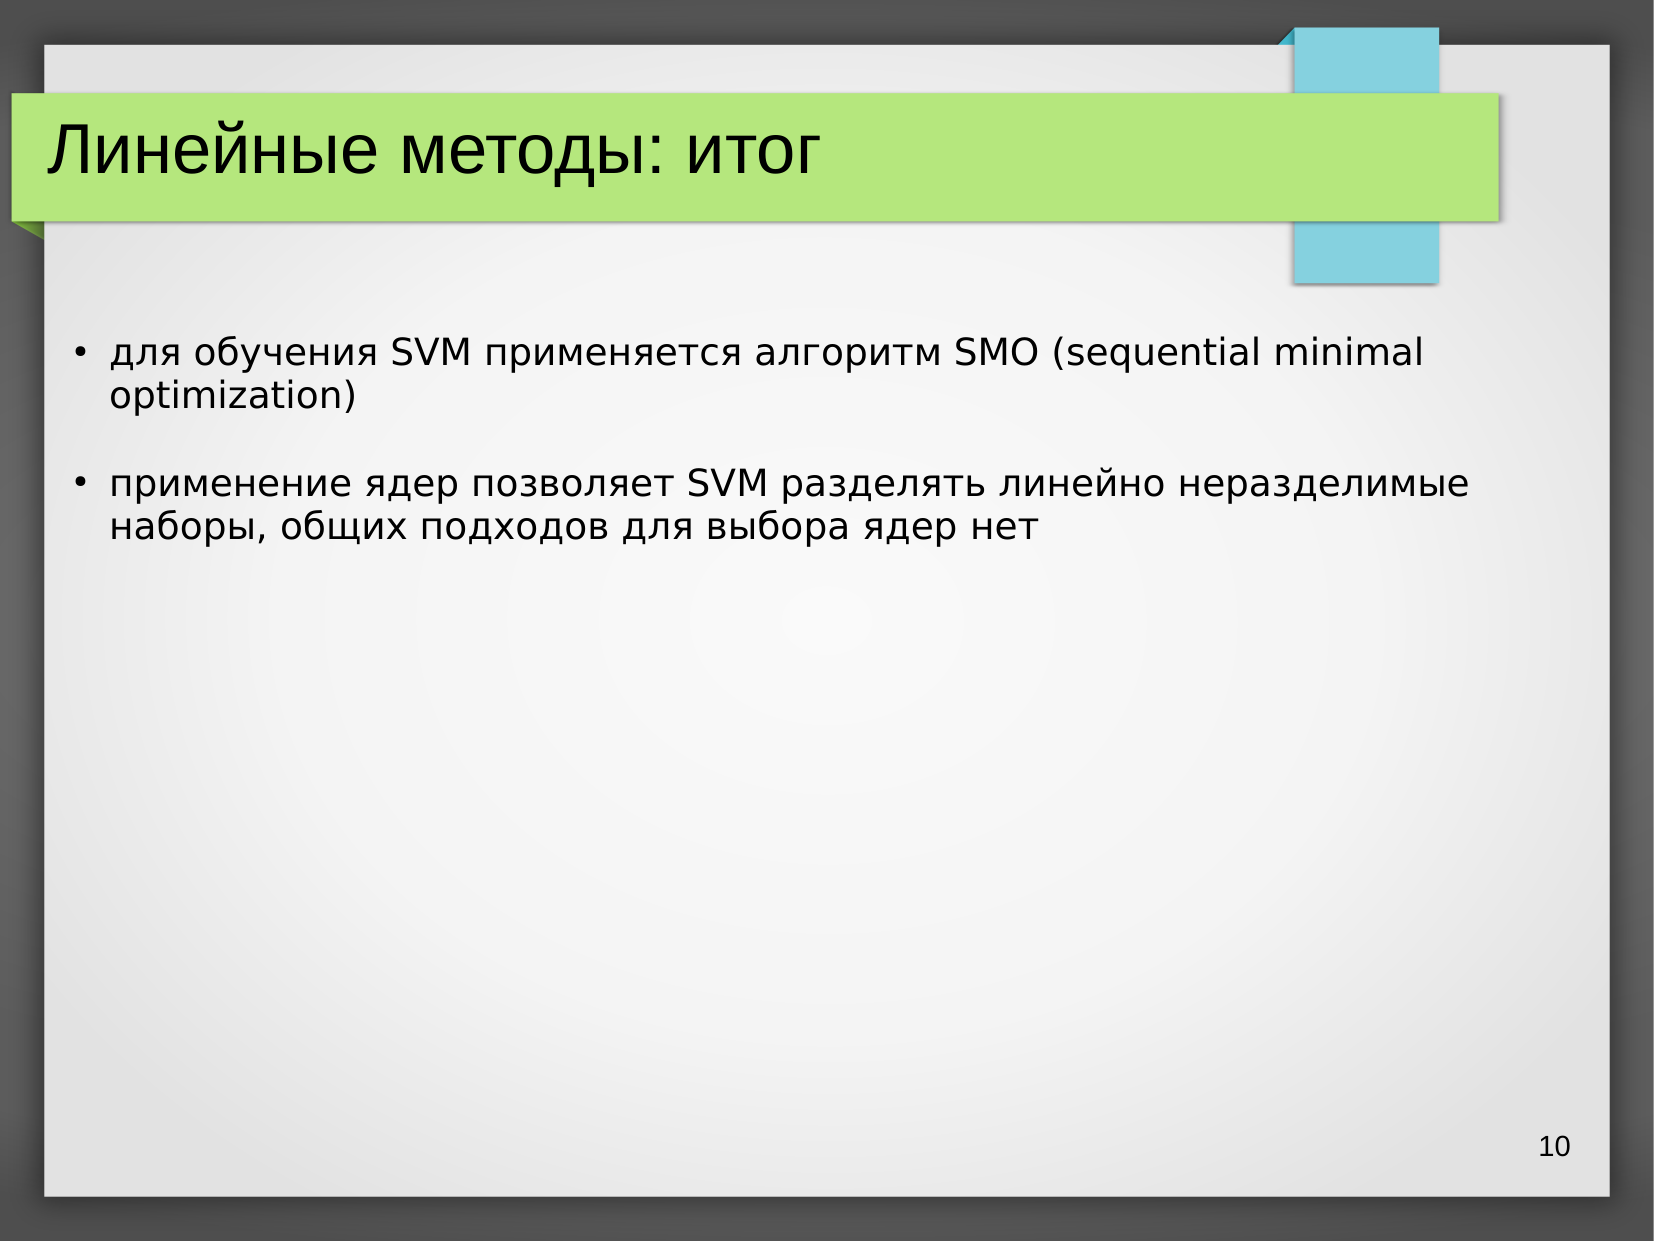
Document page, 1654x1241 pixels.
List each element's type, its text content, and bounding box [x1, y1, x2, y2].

text_box для обучения SVM применяется алгоритм SMO (sequential minimal optimization) применение ядер позволяет SVM разделять линейно неразделимые наборы, общих подходов для выбора ядер нет [59, 236, 1512, 615]
picture [0, 0, 1654, 1241]
title Линейные методы: итог [47, 109, 1501, 190]
